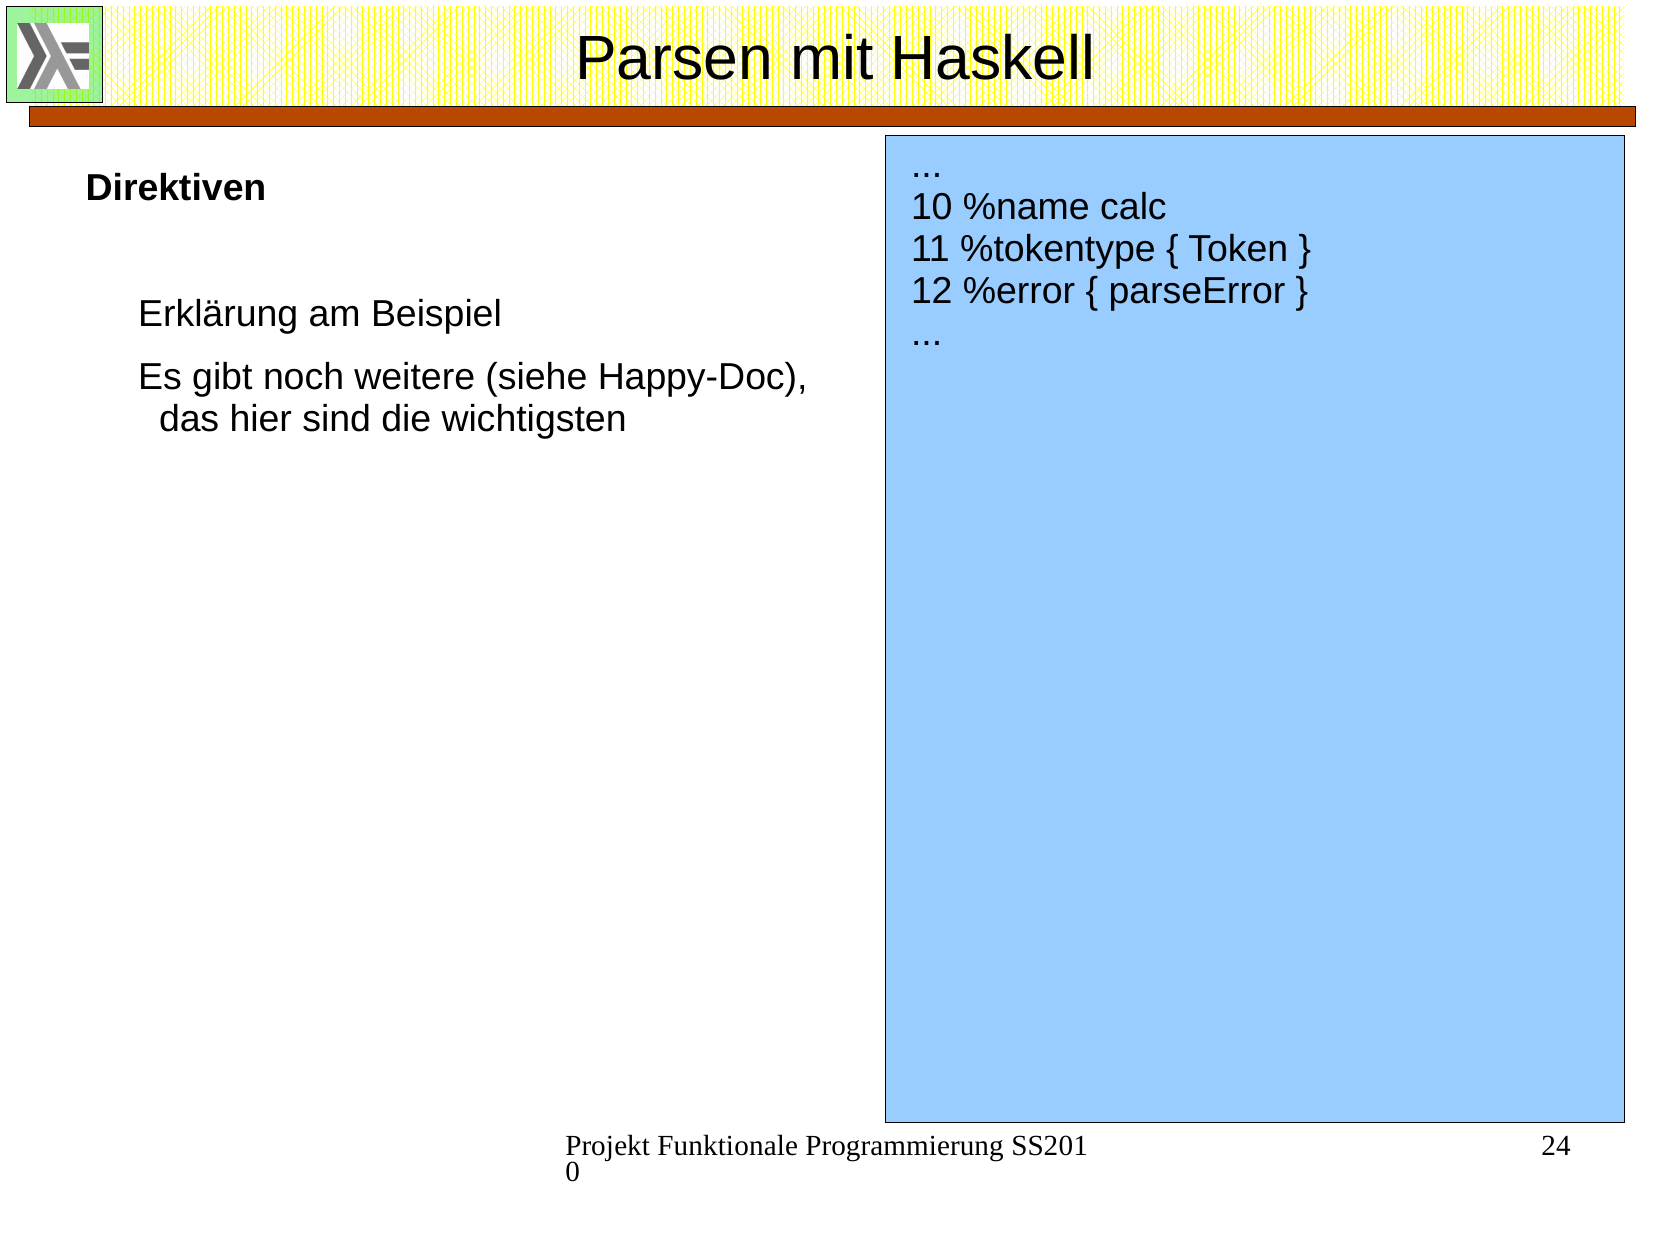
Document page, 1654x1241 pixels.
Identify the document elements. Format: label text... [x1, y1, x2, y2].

text_box Direktiven Erklärung am Beispiel Es gibt noch weitere (siehe Happy-Doc), das hier sind die wichtigsten [70, 159, 839, 1056]
text_box ... 10 %name calc 11 %tokentype { Token } 12 %error { parseError } ... [885, 135, 1625, 1123]
title Parsen mit Haskell [206, 15, 1465, 101]
text_box [6, 5, 1636, 127]
picture [17, 23, 89, 89]
